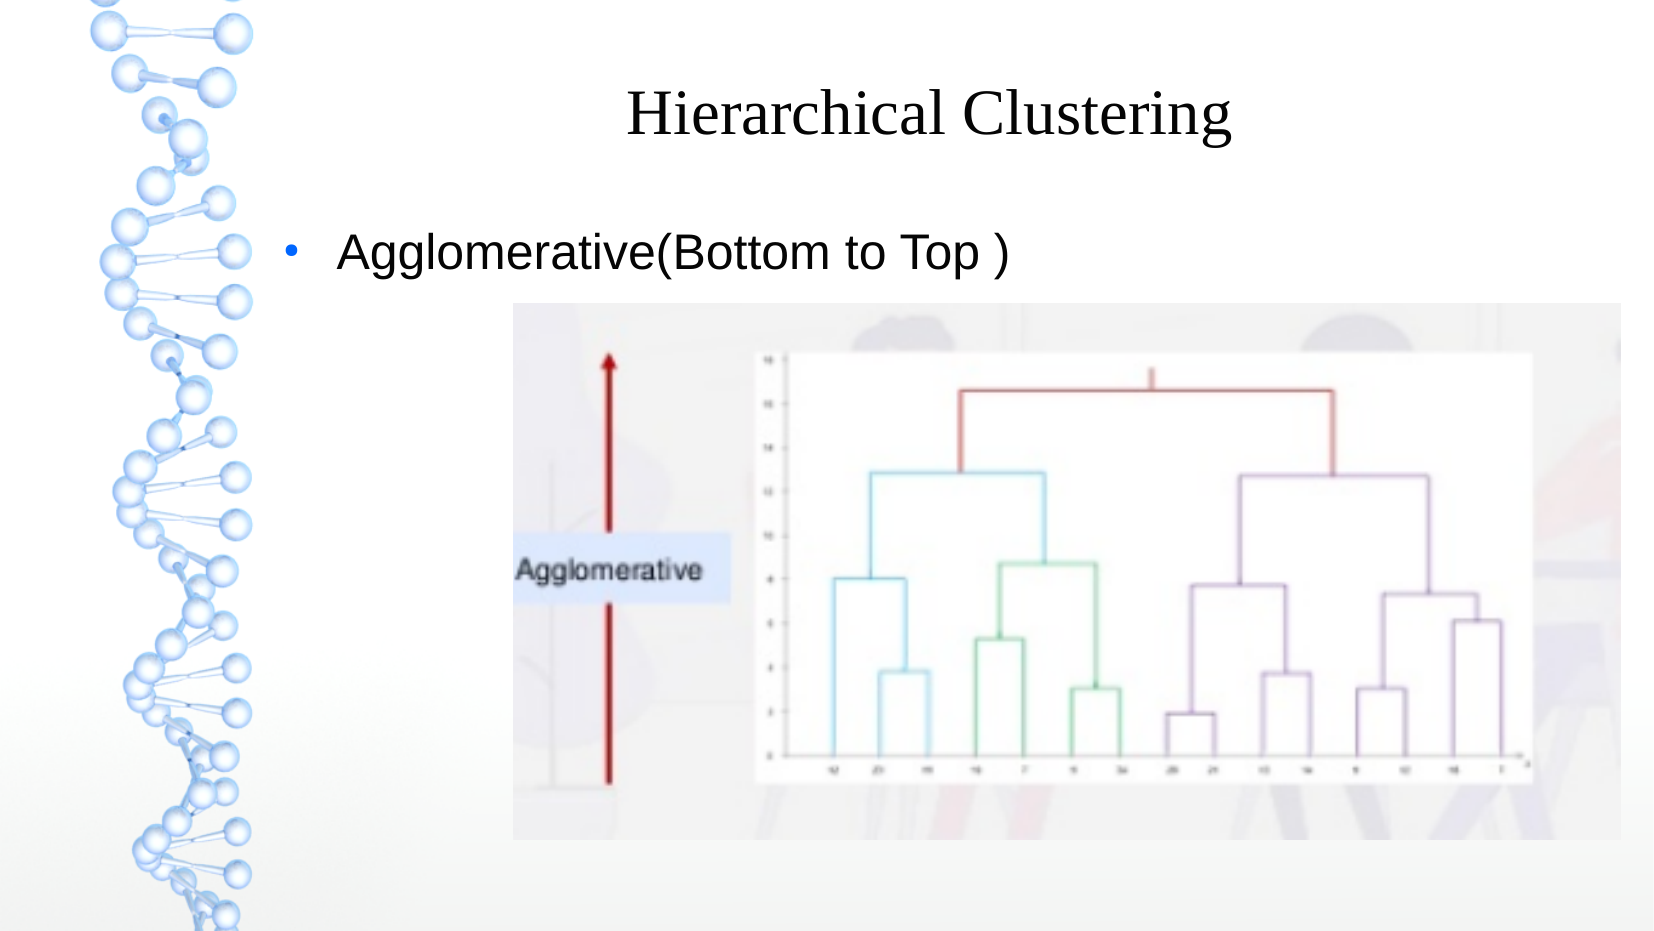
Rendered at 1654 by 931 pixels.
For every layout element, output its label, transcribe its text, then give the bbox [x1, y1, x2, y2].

title Hierarchical Clustering [265, 35, 1595, 189]
picture [0, 0, 1654, 931]
list Agglomerative(Bottom to Top ) [265, 224, 1595, 764]
